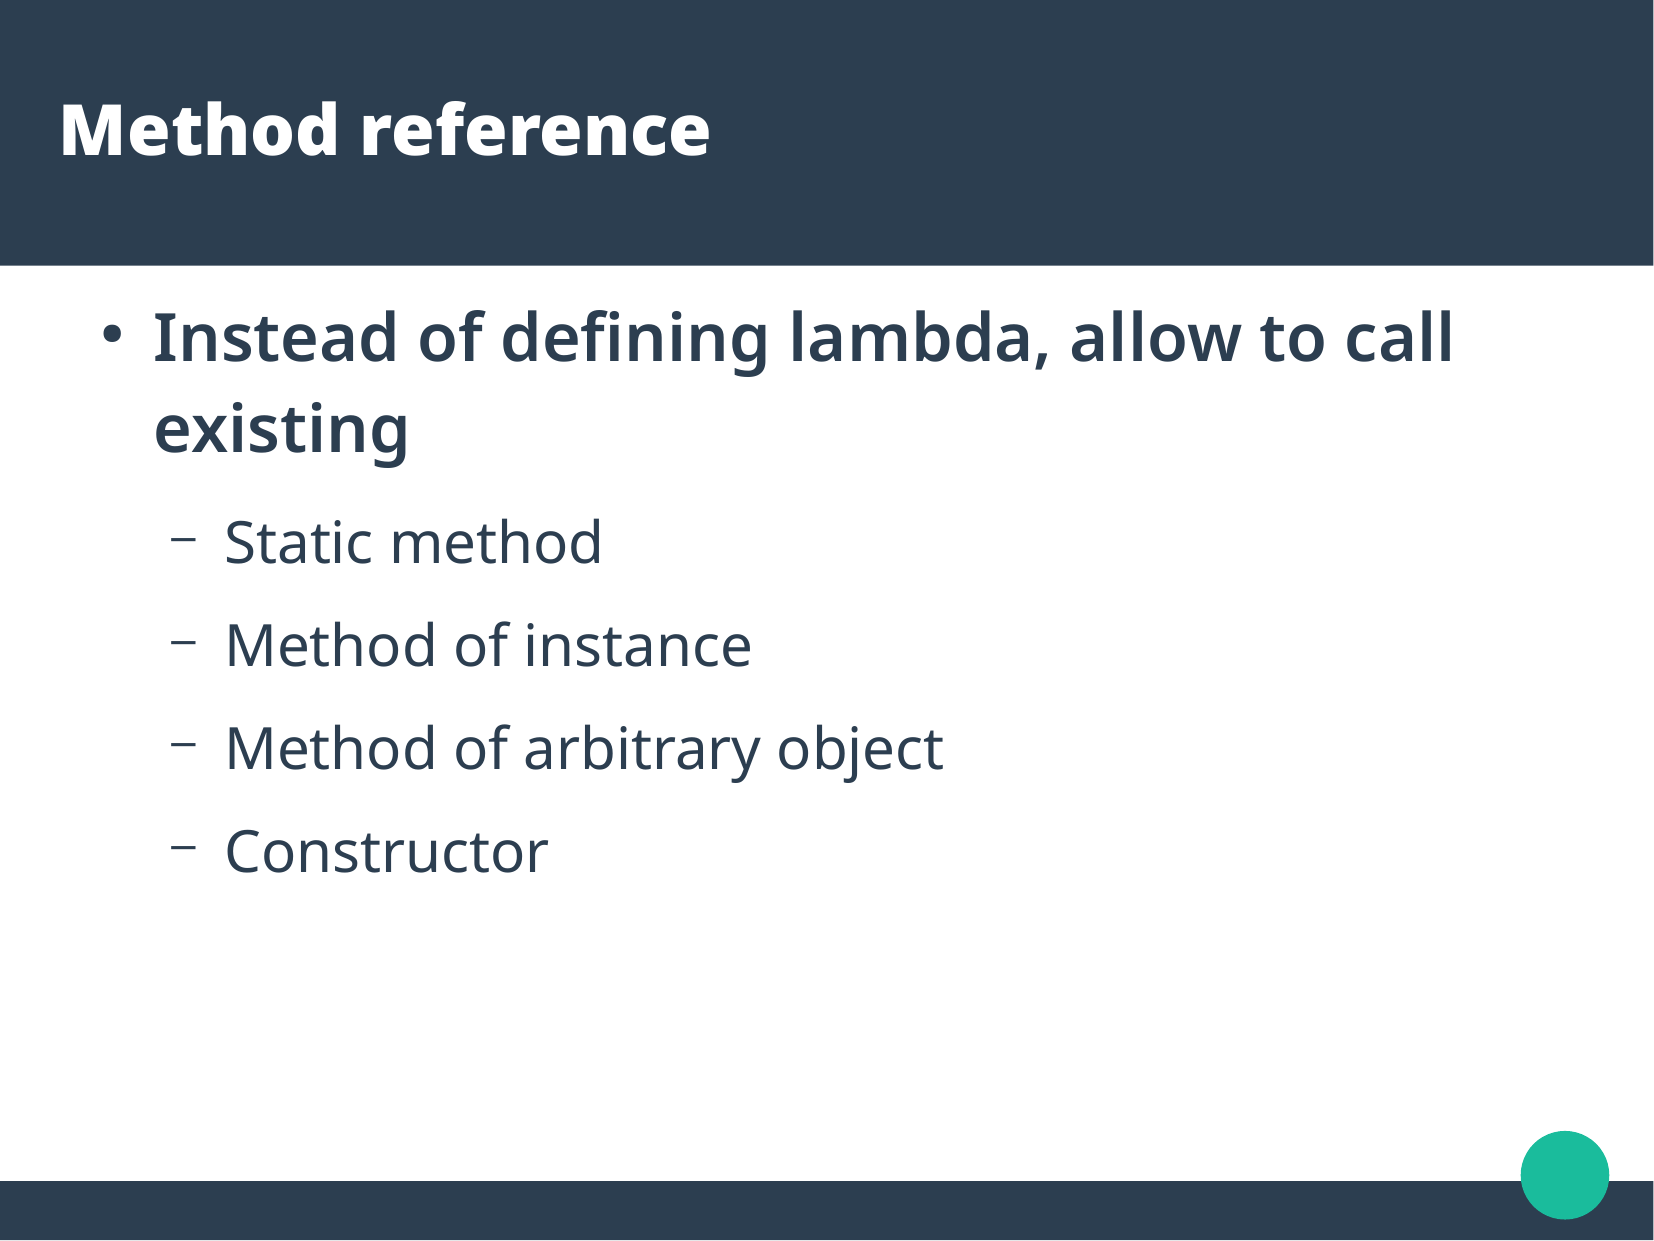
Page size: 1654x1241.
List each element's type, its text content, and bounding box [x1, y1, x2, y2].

title Method reference [59, 49, 1595, 207]
list Instead of defining lambda, allow to call existing Static method Method of instance Method of arbitrary object Constructor [82, 290, 1571, 1010]
